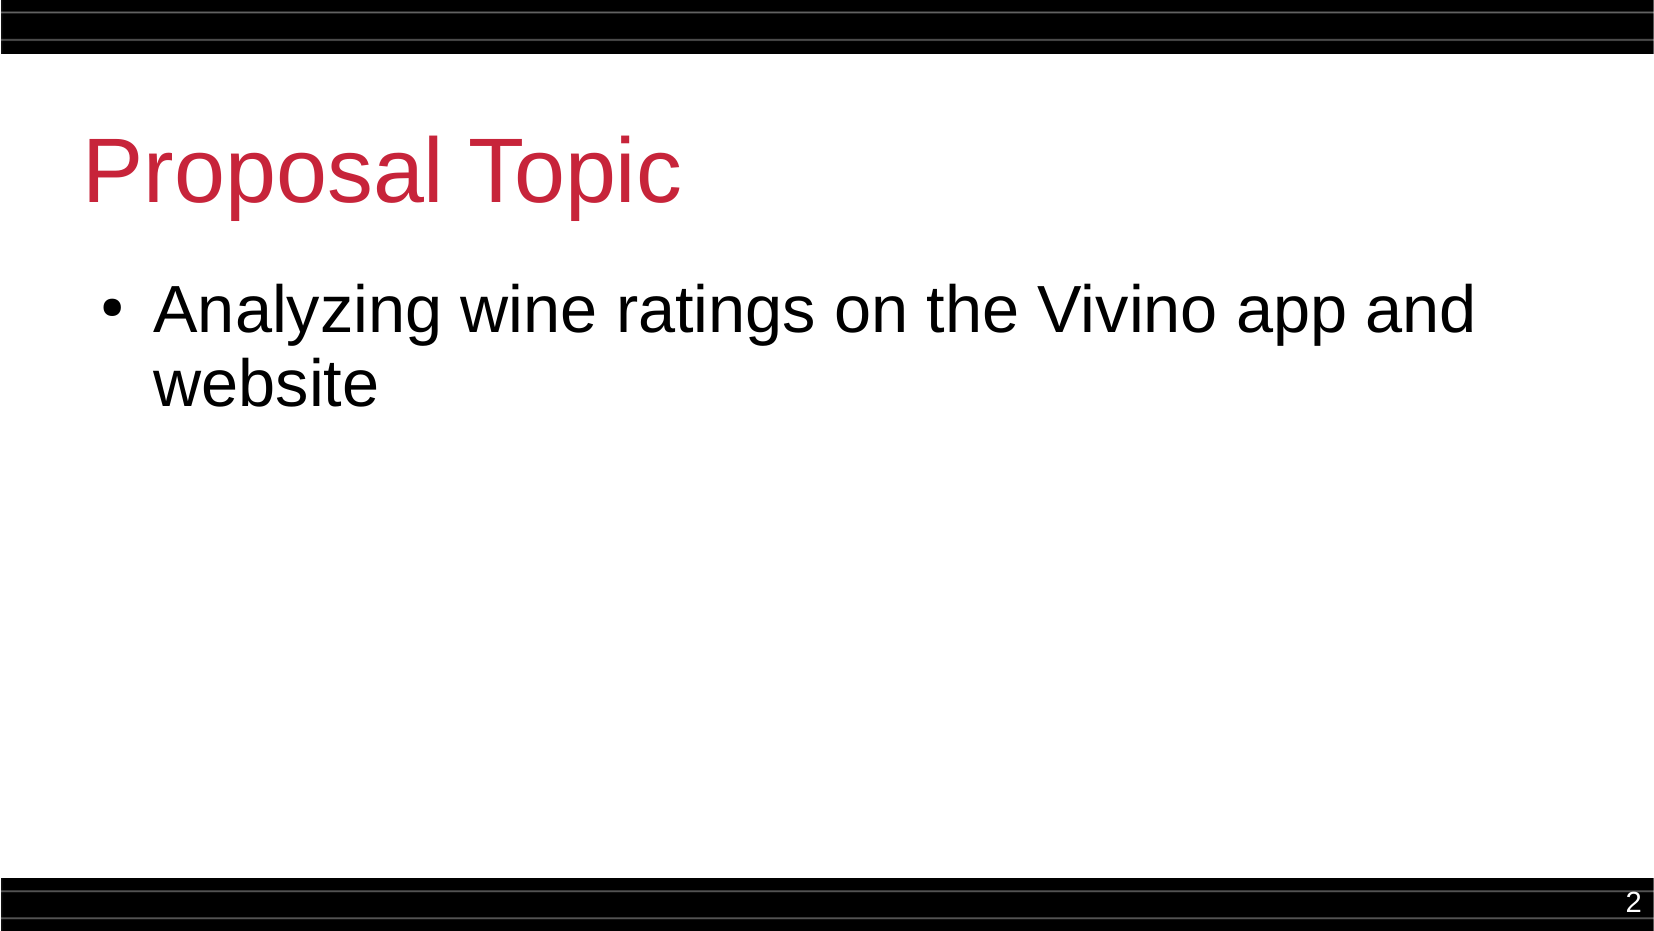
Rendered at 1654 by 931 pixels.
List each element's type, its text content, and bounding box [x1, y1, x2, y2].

list Analyzing wine ratings on the Vivino app and website [82, 271, 1571, 851]
title Proposal Topic [82, 92, 1571, 249]
picture [1, 0, 1654, 54]
picture [1, 878, 1654, 931]
